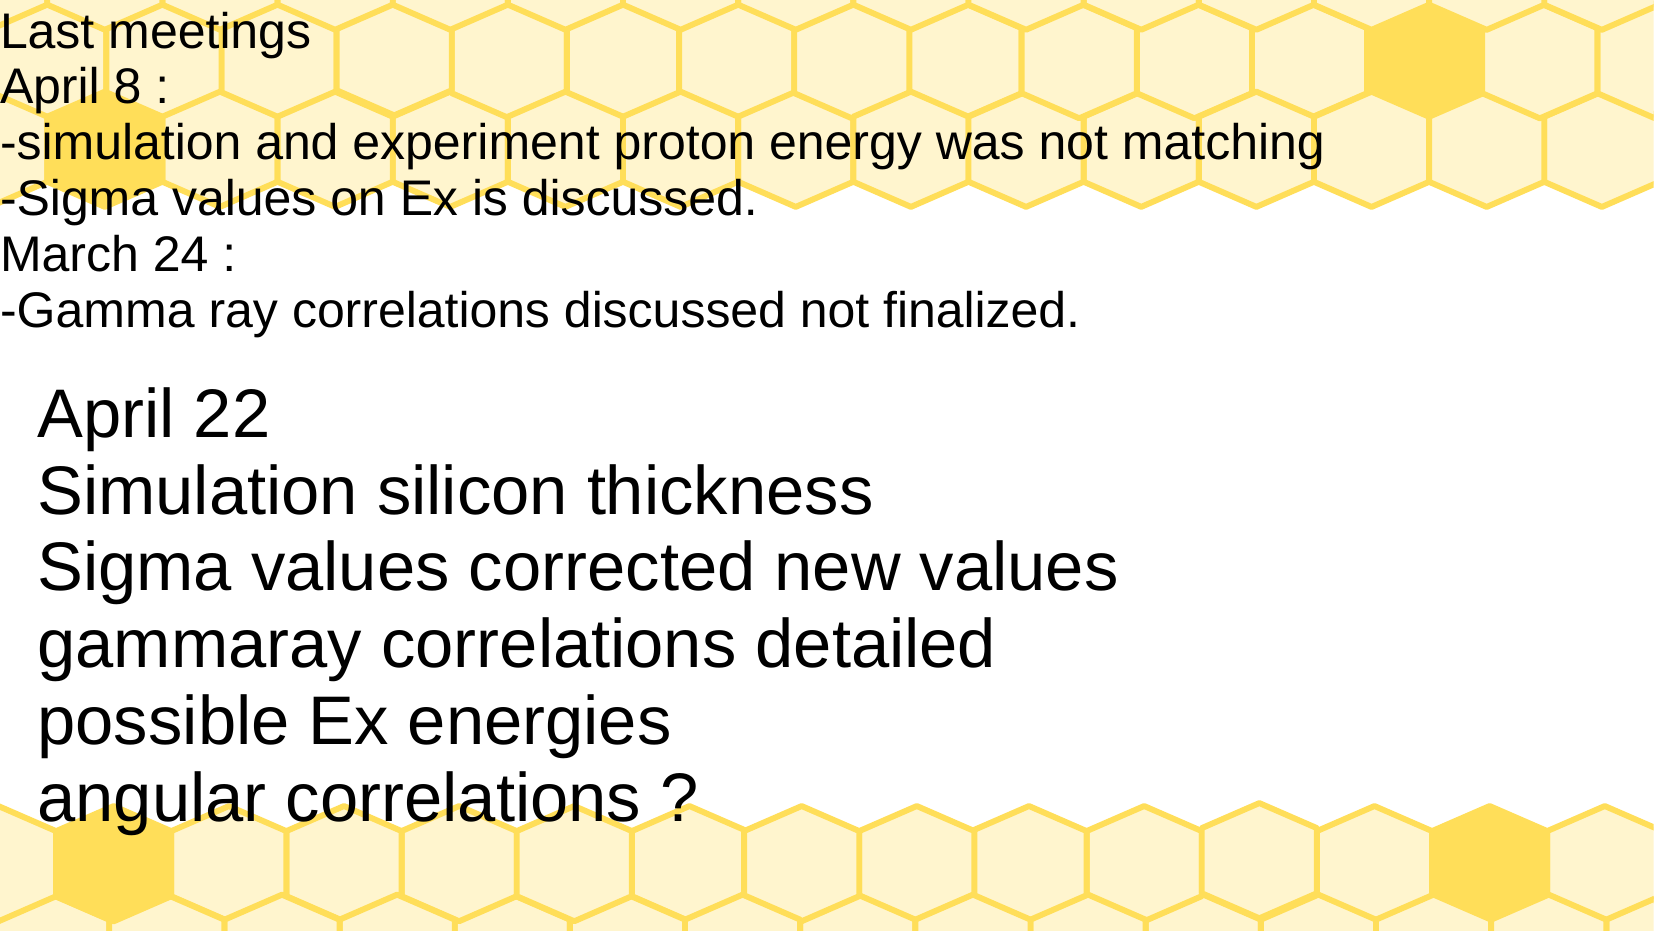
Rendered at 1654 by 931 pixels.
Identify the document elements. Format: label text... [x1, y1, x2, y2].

subtitle Last meetings April 8 : -simulation and experiment proton energy was not matching -Sigma values on Ex is discussed. March 24 : -Gamma ray correlations discussed not finalized. [0, 2, 1477, 338]
title April 22 Simulation silicon thickness Sigma values corrected new values gammaray correlations detailed possible Ex energies angular correlations ? [37, 375, 1514, 931]
